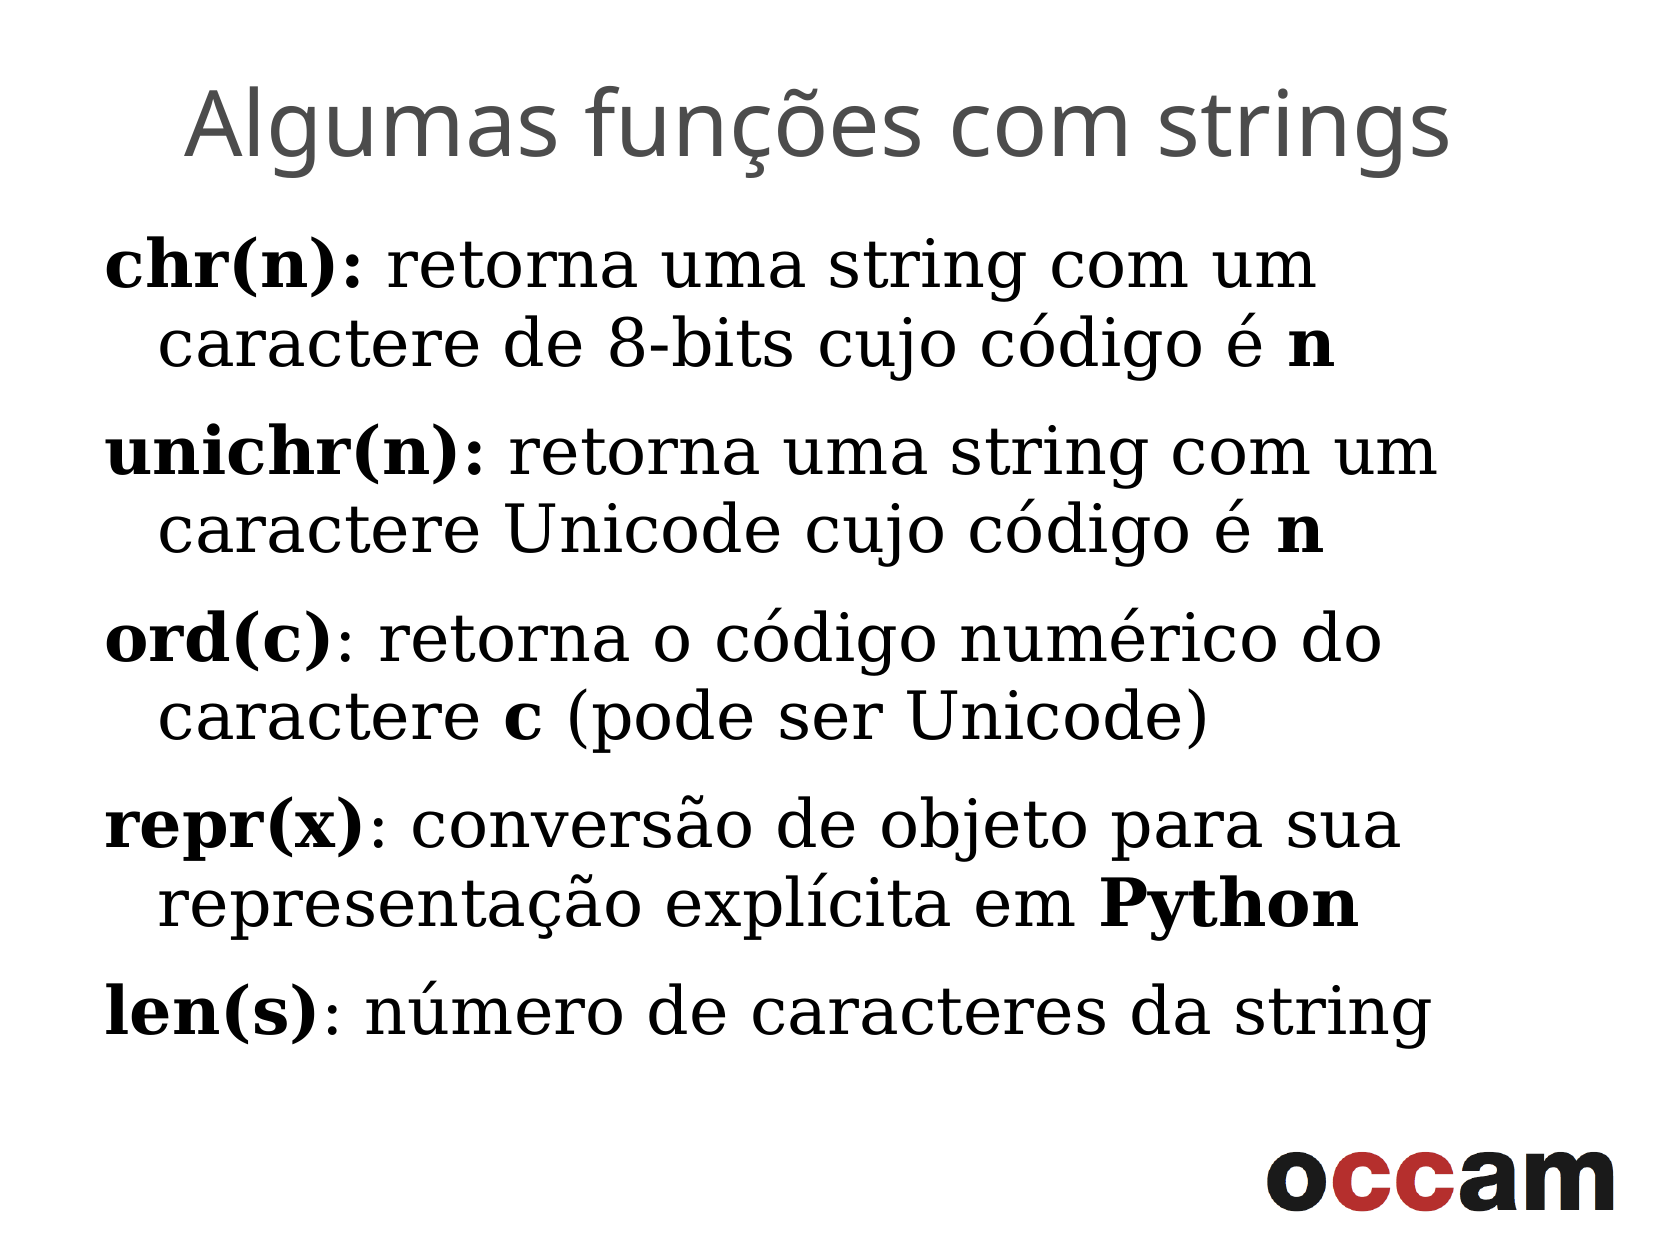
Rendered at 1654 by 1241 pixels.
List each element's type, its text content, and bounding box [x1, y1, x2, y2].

list chr(n): retorna uma string com um caractere de 8-bits cujo código é n unichr(n): retorna uma string com um caractere Unicode cujo código é n ord(c): retorna o código numérico do caractere c (pode ser Unicode) repr(x): conversão de objeto para sua representação explícita em Python len(s): número de caracteres da string [86, 225, 1576, 1088]
picture [1237, 1122, 1643, 1241]
title Algumas funções com strings [75, 17, 1564, 226]
